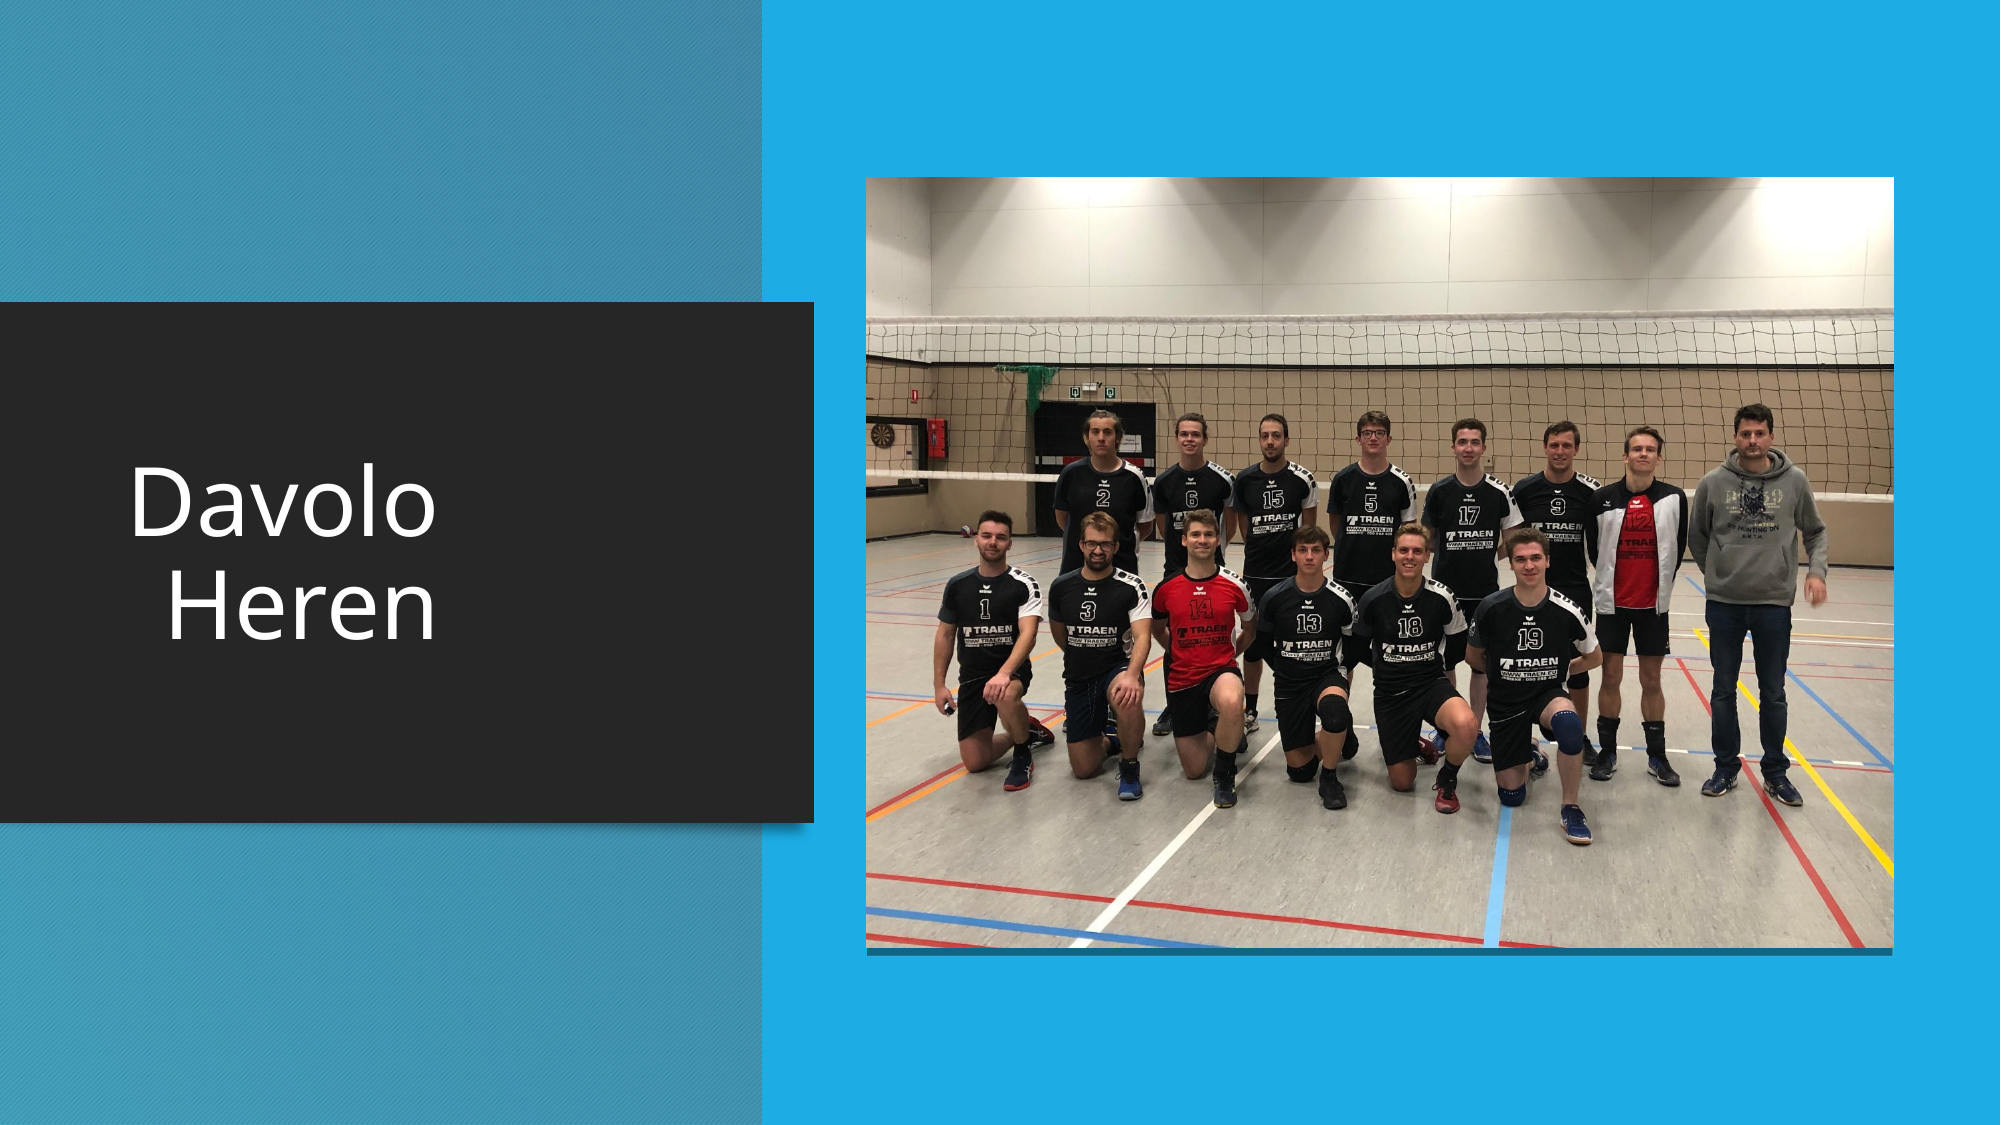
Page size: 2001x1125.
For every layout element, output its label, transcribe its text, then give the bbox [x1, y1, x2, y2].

picture [866, 177, 1894, 948]
picture [0, 821, 815, 1124]
title Davolo Heren [111, 338, 726, 775]
text_box [0, 0, 2000, 1125]
picture [0, 0, 762, 302]
